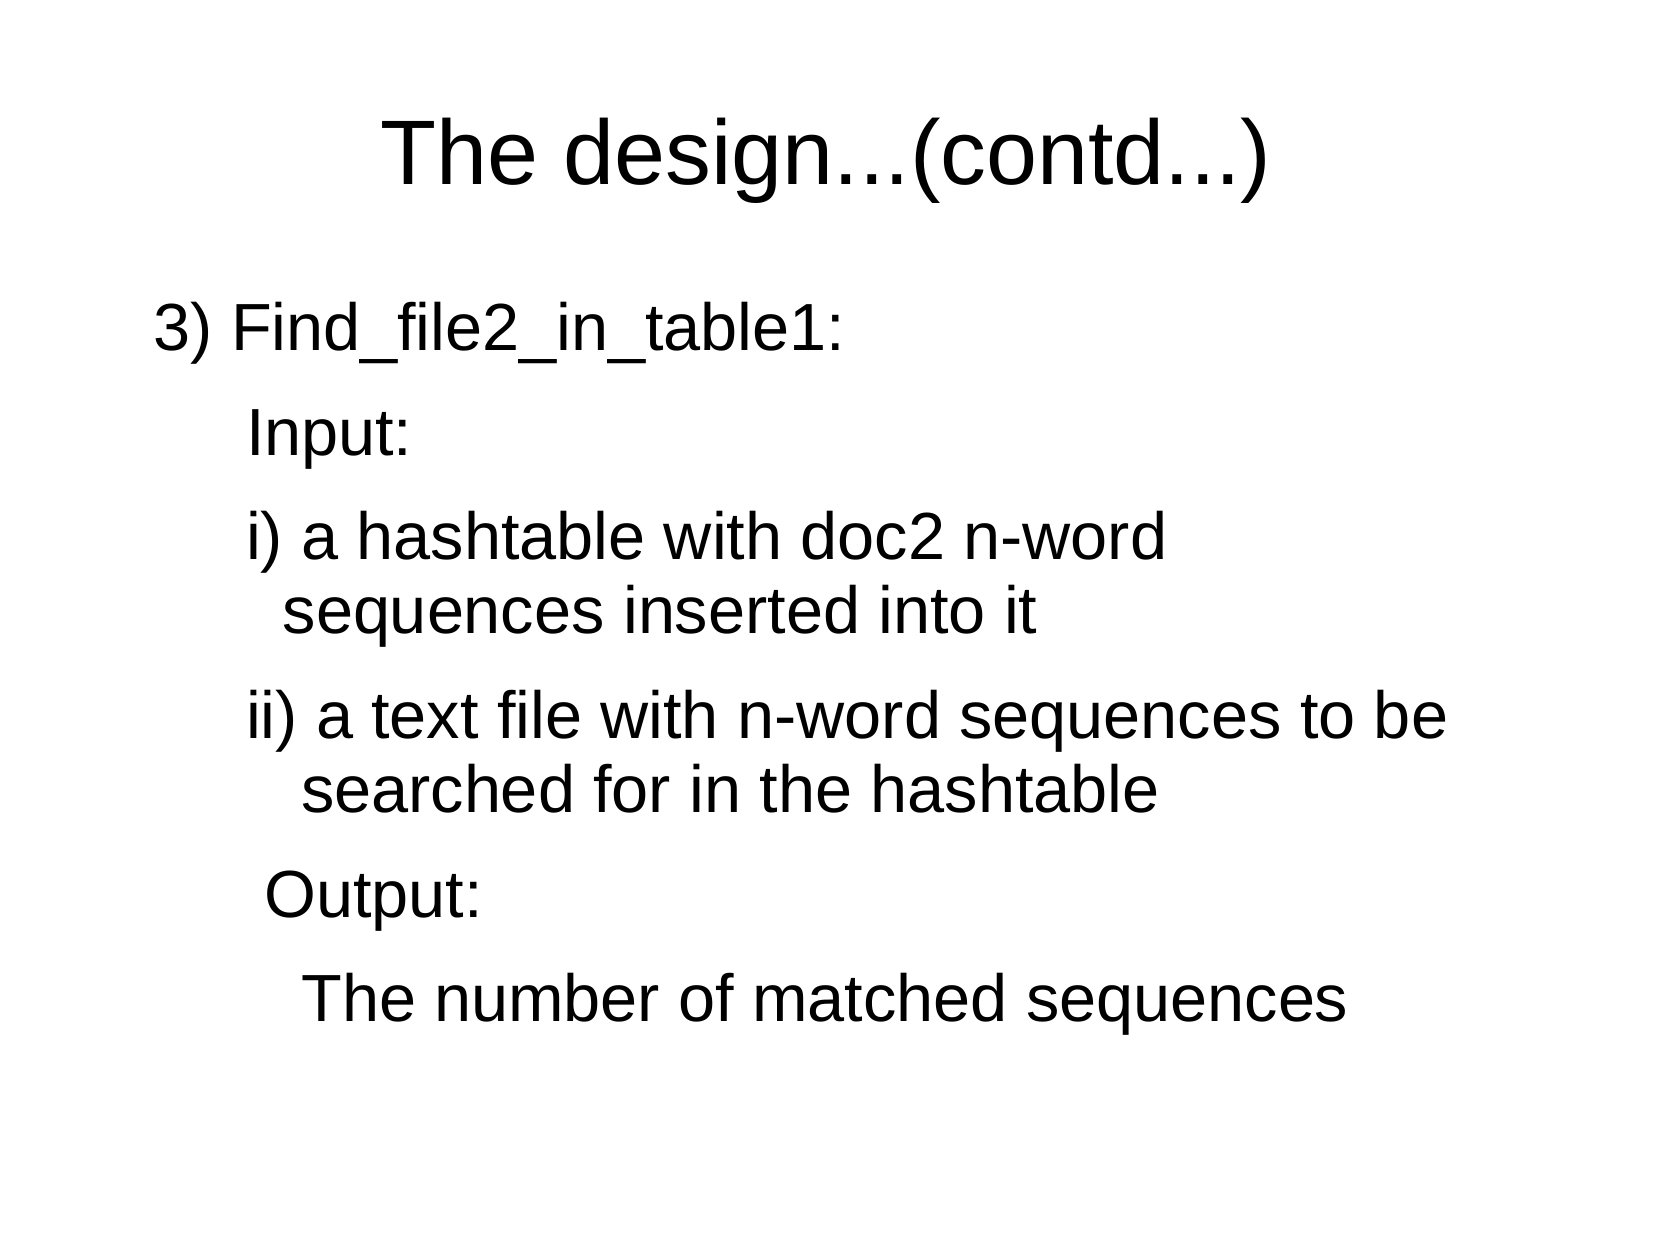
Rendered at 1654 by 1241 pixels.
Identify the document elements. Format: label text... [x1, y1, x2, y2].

list 3) Find_file2_in_table1: Input: i) a hashtable with doc2 n-word sequences inserted into it ii) a text file with n-word sequences to be searched for in the hashtable Output: The number of matched sequences [82, 290, 1571, 1109]
title The design...(contd...) [82, 49, 1571, 257]
